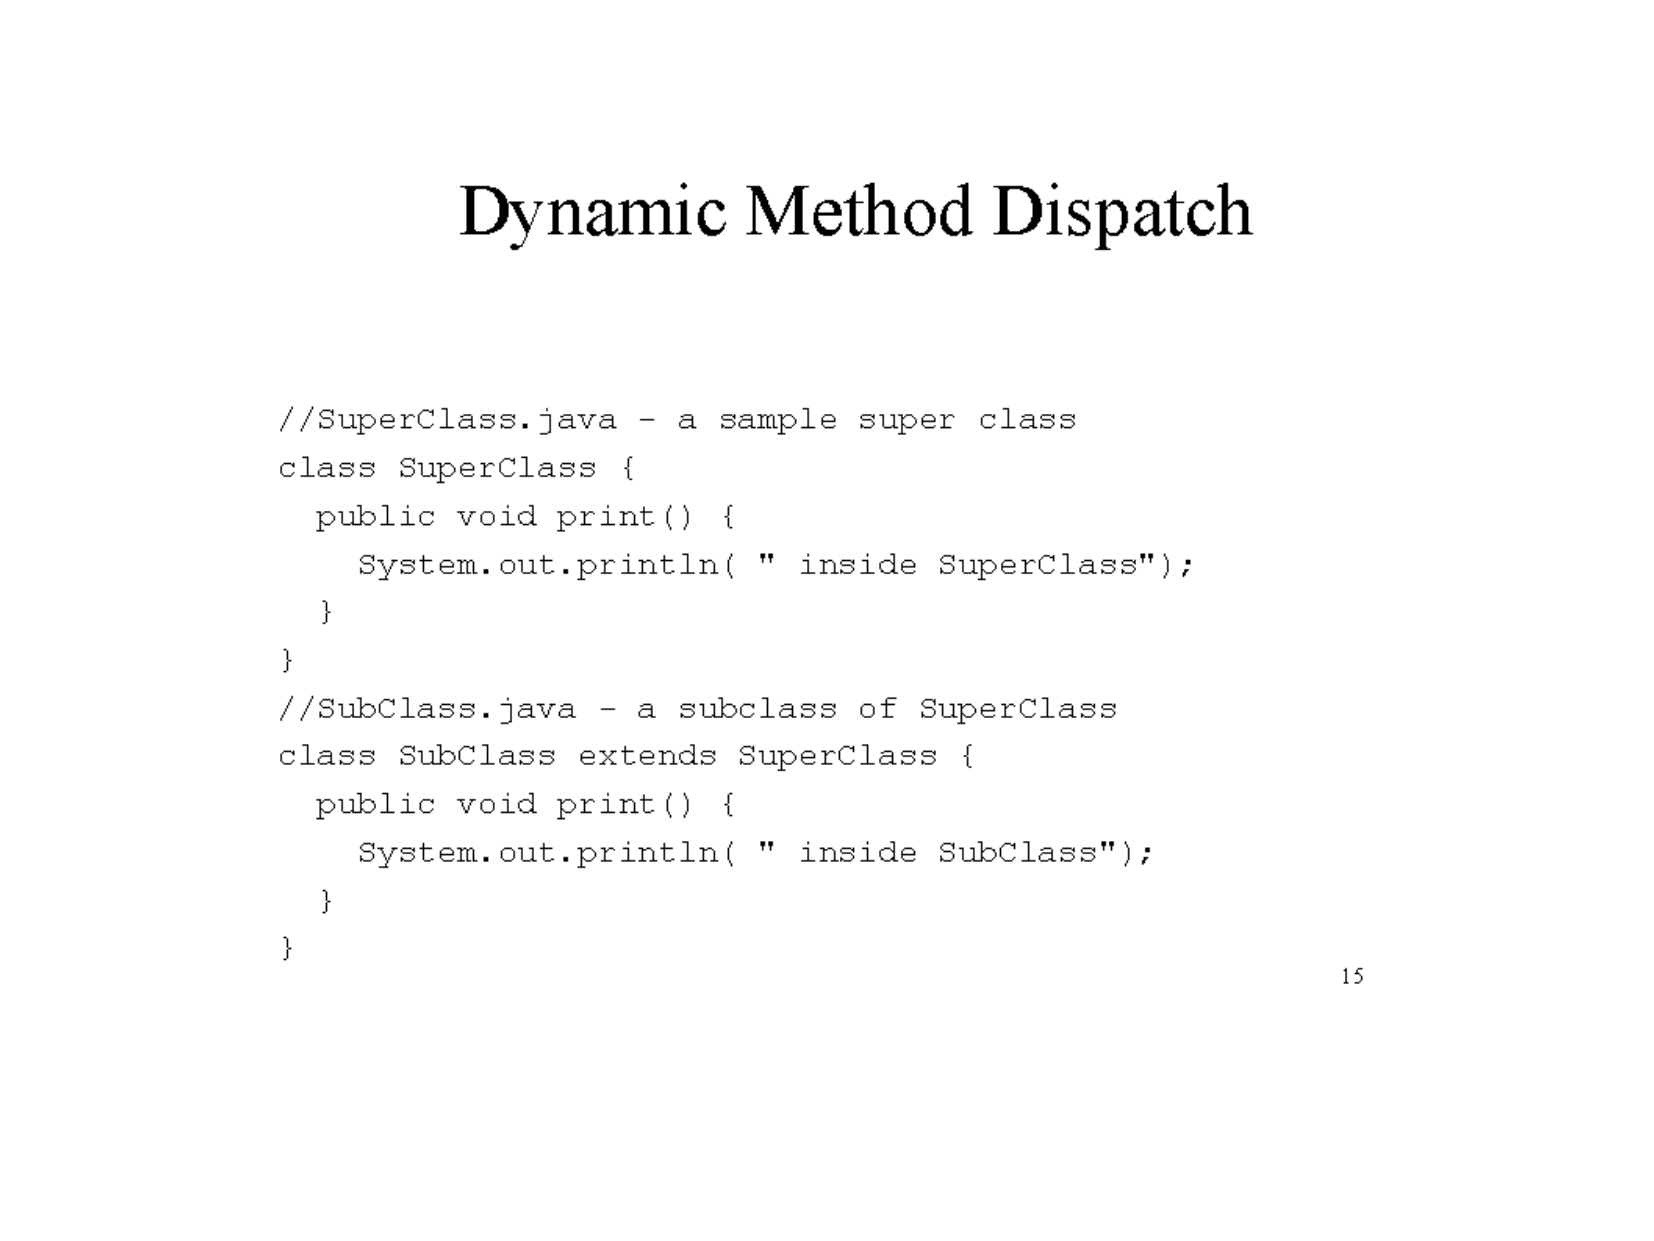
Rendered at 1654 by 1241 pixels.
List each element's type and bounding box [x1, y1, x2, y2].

picture [265, 133, 1466, 1034]
